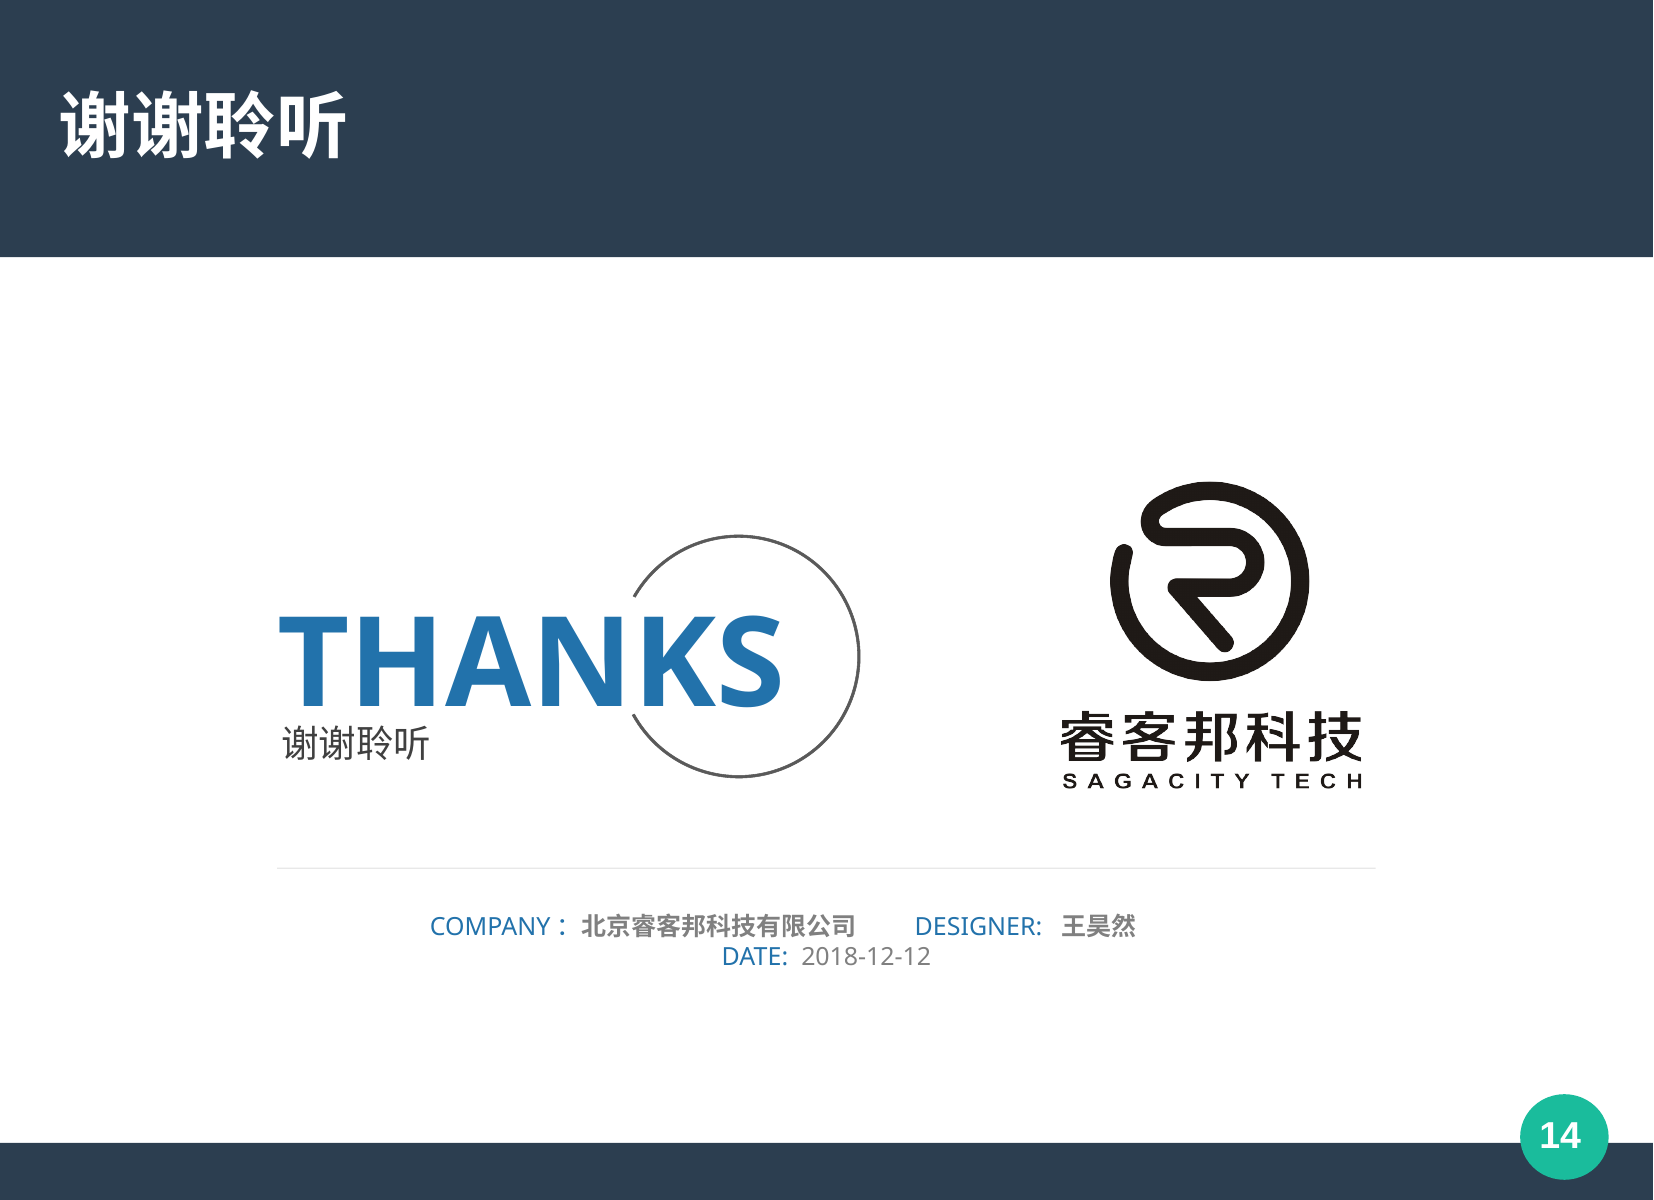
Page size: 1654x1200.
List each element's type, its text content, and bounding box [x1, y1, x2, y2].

text_box 14 [1524, 1104, 1630, 1175]
text_box THANKS [262, 574, 801, 739]
text_box [632, 534, 861, 779]
text_box 谢谢聆听 [266, 712, 626, 773]
picture [1033, 442, 1447, 857]
text_box 谢谢聆听 [58, 47, 1594, 200]
text_box COMPANY：北京睿客邦科技有限公司 DESIGNER: 王昊然 DATE: 2018-12-12 [342, 903, 1311, 978]
